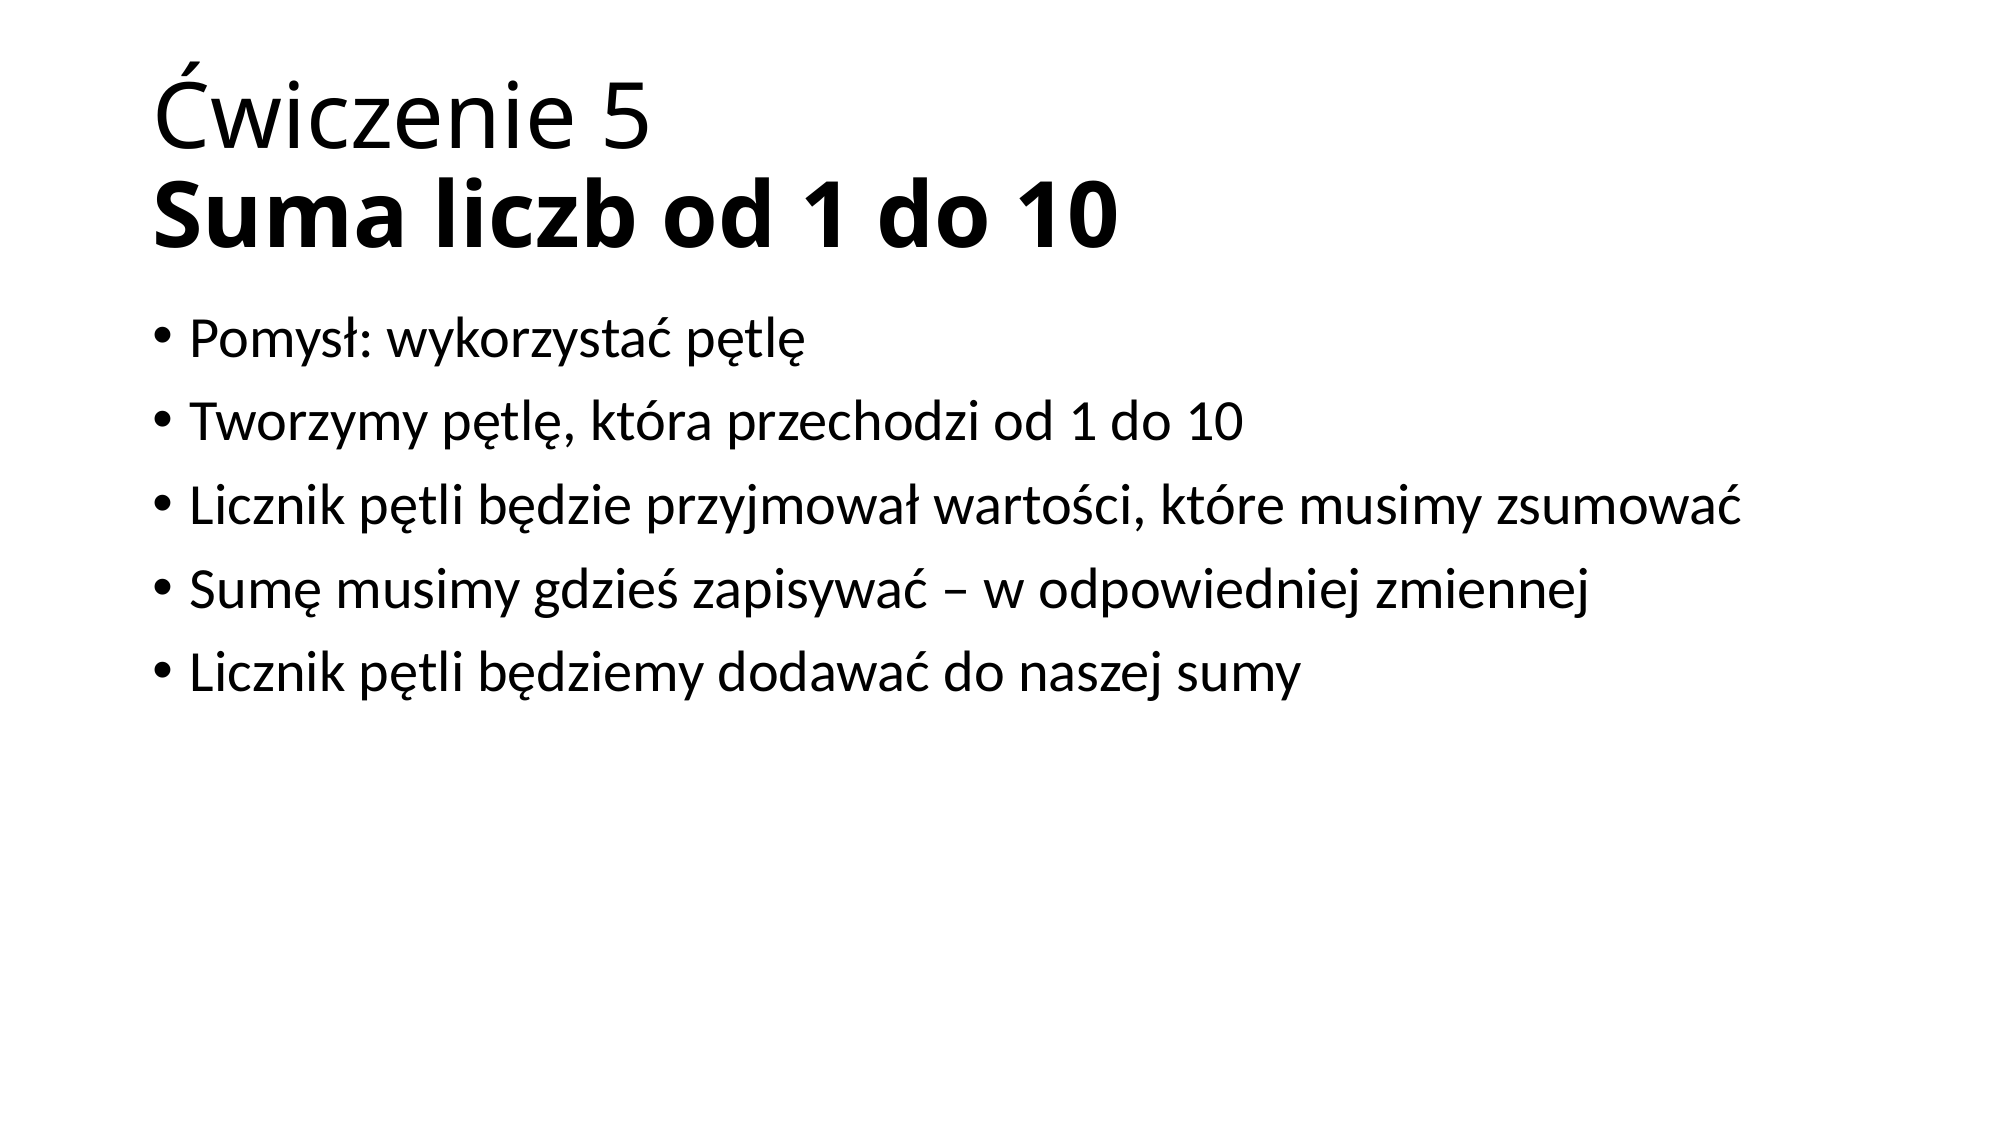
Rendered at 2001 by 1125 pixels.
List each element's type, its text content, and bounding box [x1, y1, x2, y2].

title Ćwiczenie 5 Suma liczb od 1 do 10 [137, 59, 1863, 278]
list Pomysł: wykorzystać pętlę Tworzymy pętlę, która przechodzi od 1 do 10 Licznik pętli będzie przyjmował wartości, które musimy zsumować Sumę musimy gdzieś zapisywać – w odpowiedniej zmiennej Licznik pętli będziemy dodawać do naszej sumy [137, 299, 1863, 1014]
